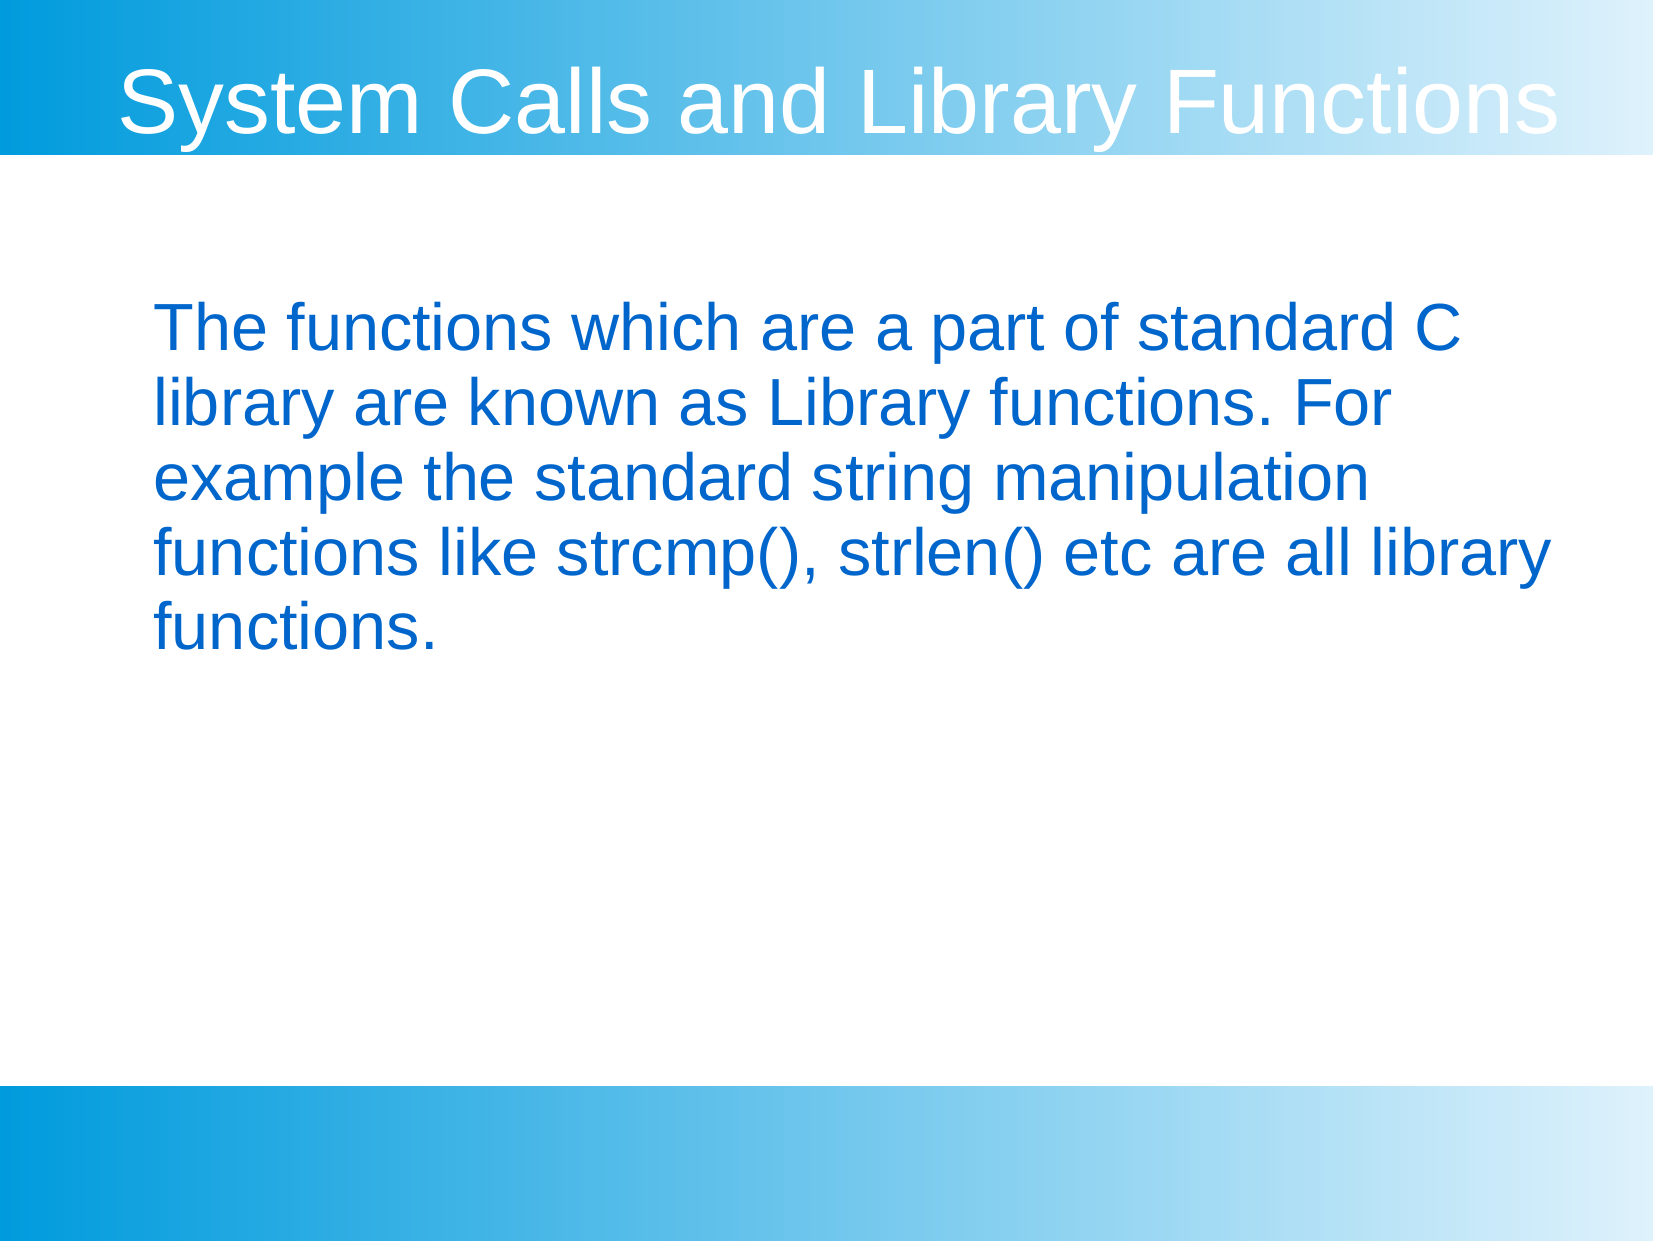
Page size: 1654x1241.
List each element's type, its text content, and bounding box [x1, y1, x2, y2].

list The functions which are a part of standard C library are known as Library functions. For example the standard string manipulation functions like strcmp(), strlen() etc are all library functions. [82, 290, 1571, 1010]
title System Calls and Library Functions [82, 49, 1571, 155]
